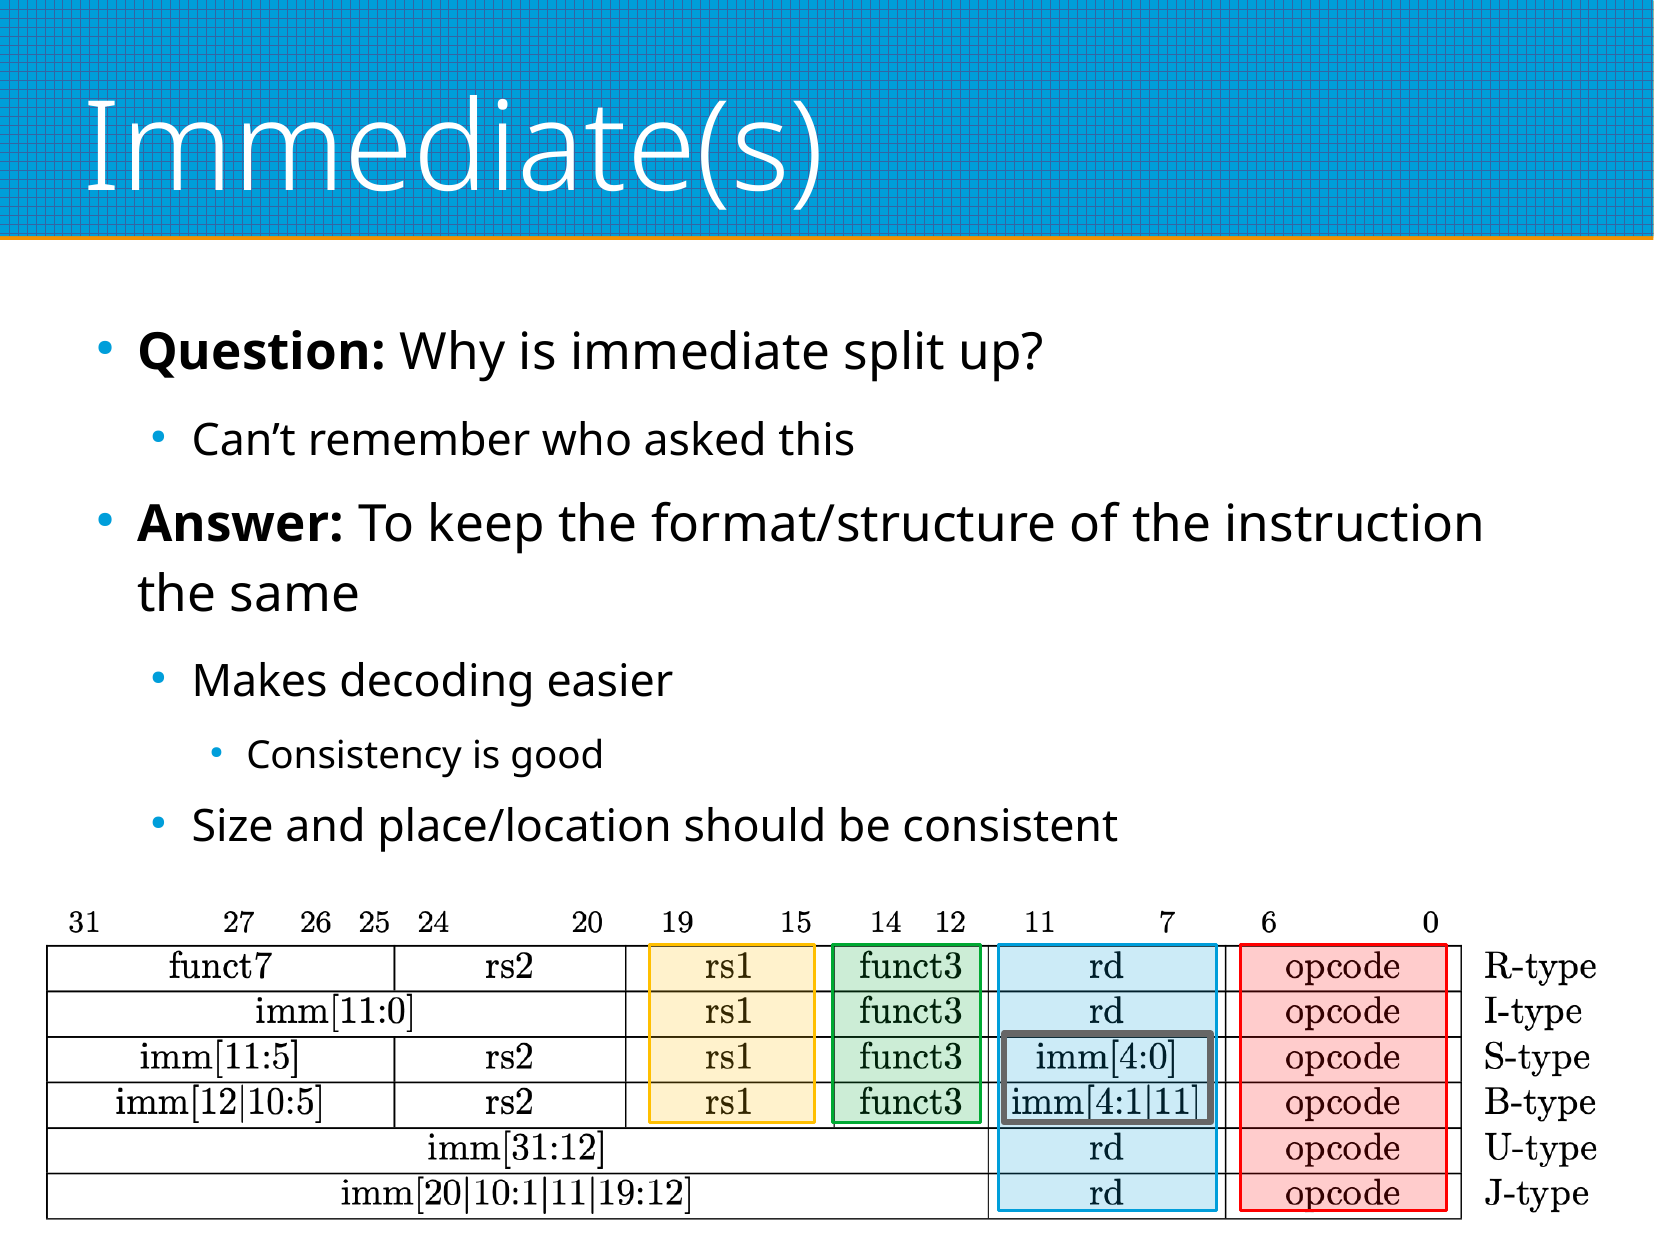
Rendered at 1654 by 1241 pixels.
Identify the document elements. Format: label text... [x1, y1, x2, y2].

text_box [1240, 944, 1447, 1211]
list Question: Why is immediate split up? Can’t remember who asked this Answer: To keep the format/structure of the instruction the same Makes decoding easier Consistency is good Size and place/location should be consistent [82, 314, 1563, 857]
picture [5, 873, 1654, 1241]
text_box [832, 944, 981, 1123]
text_box [998, 944, 1217, 1211]
text_box [649, 944, 815, 1123]
title Immediate(s) [82, 19, 1571, 227]
